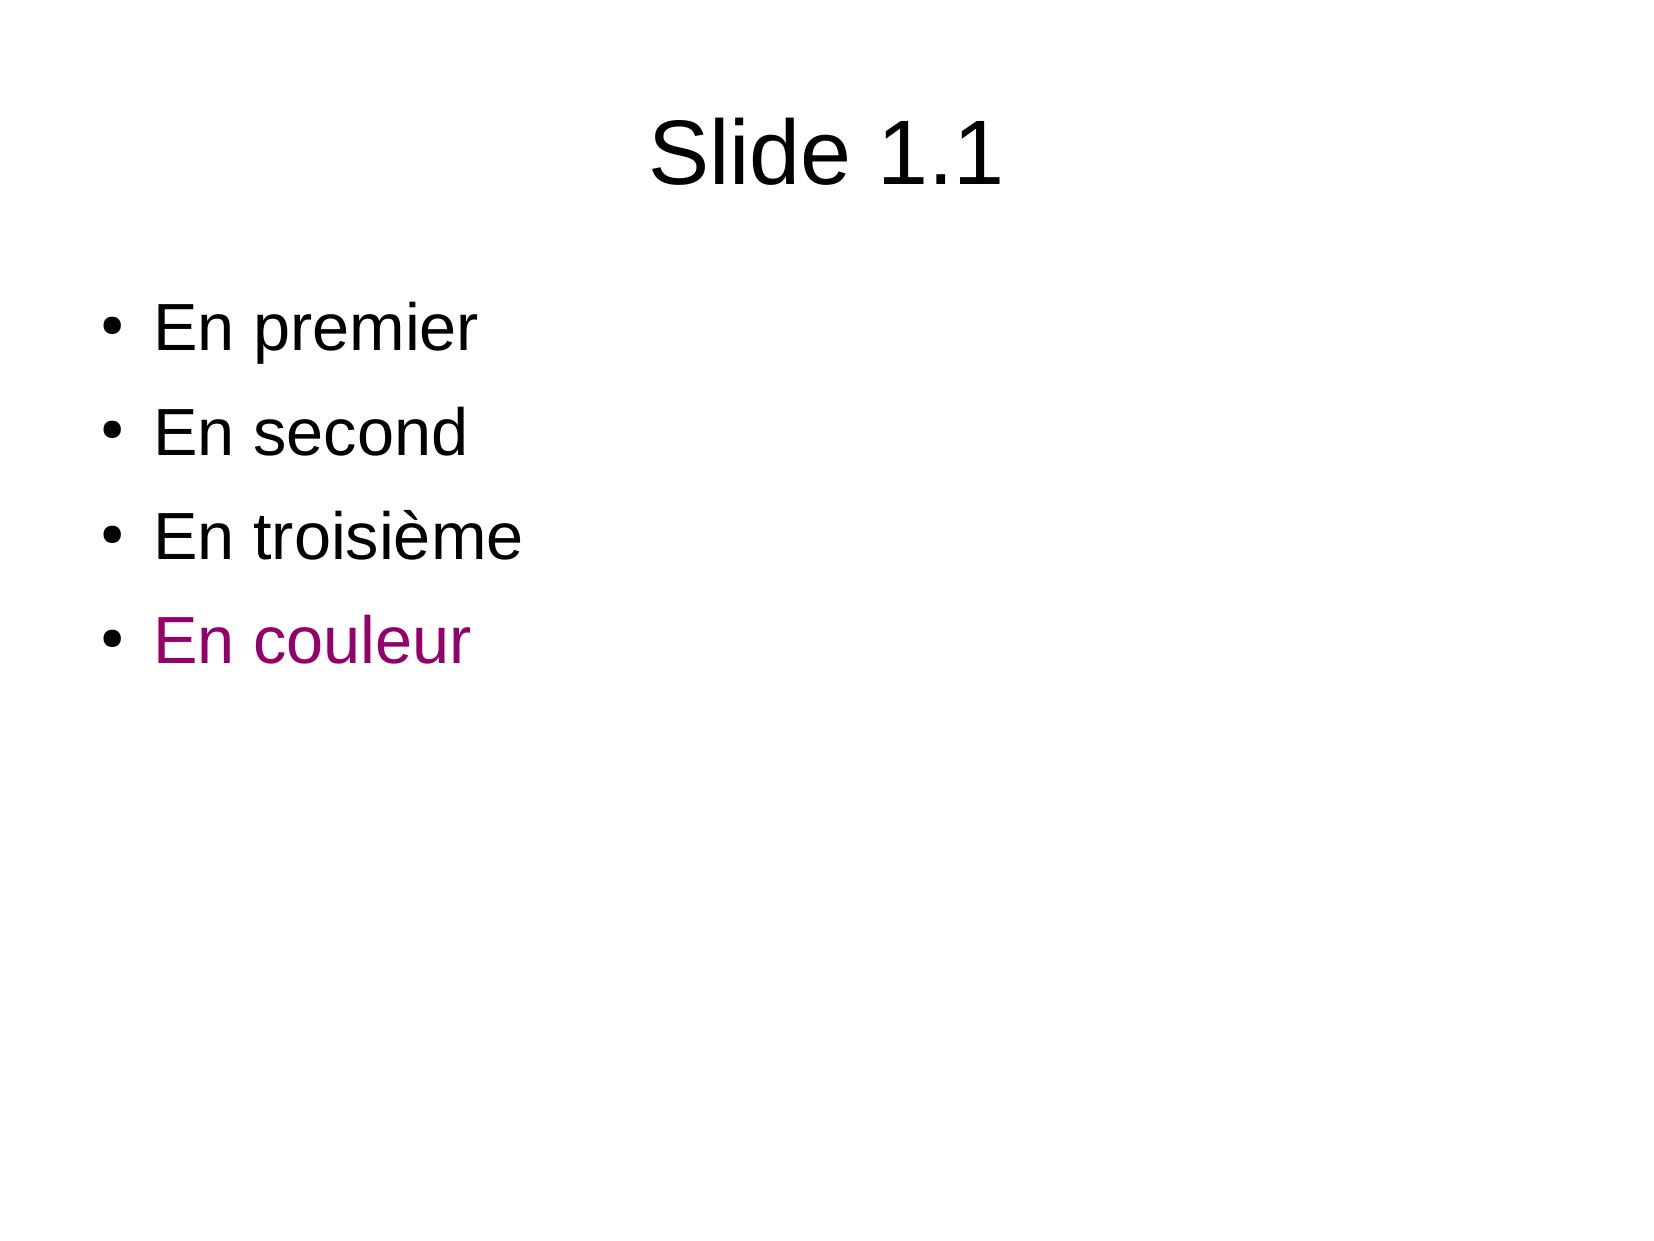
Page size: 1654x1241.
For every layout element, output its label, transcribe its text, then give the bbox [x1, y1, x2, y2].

title Slide 1.1 [82, 49, 1571, 257]
list En premier En second En troisième En couleur [82, 290, 1571, 1109]
